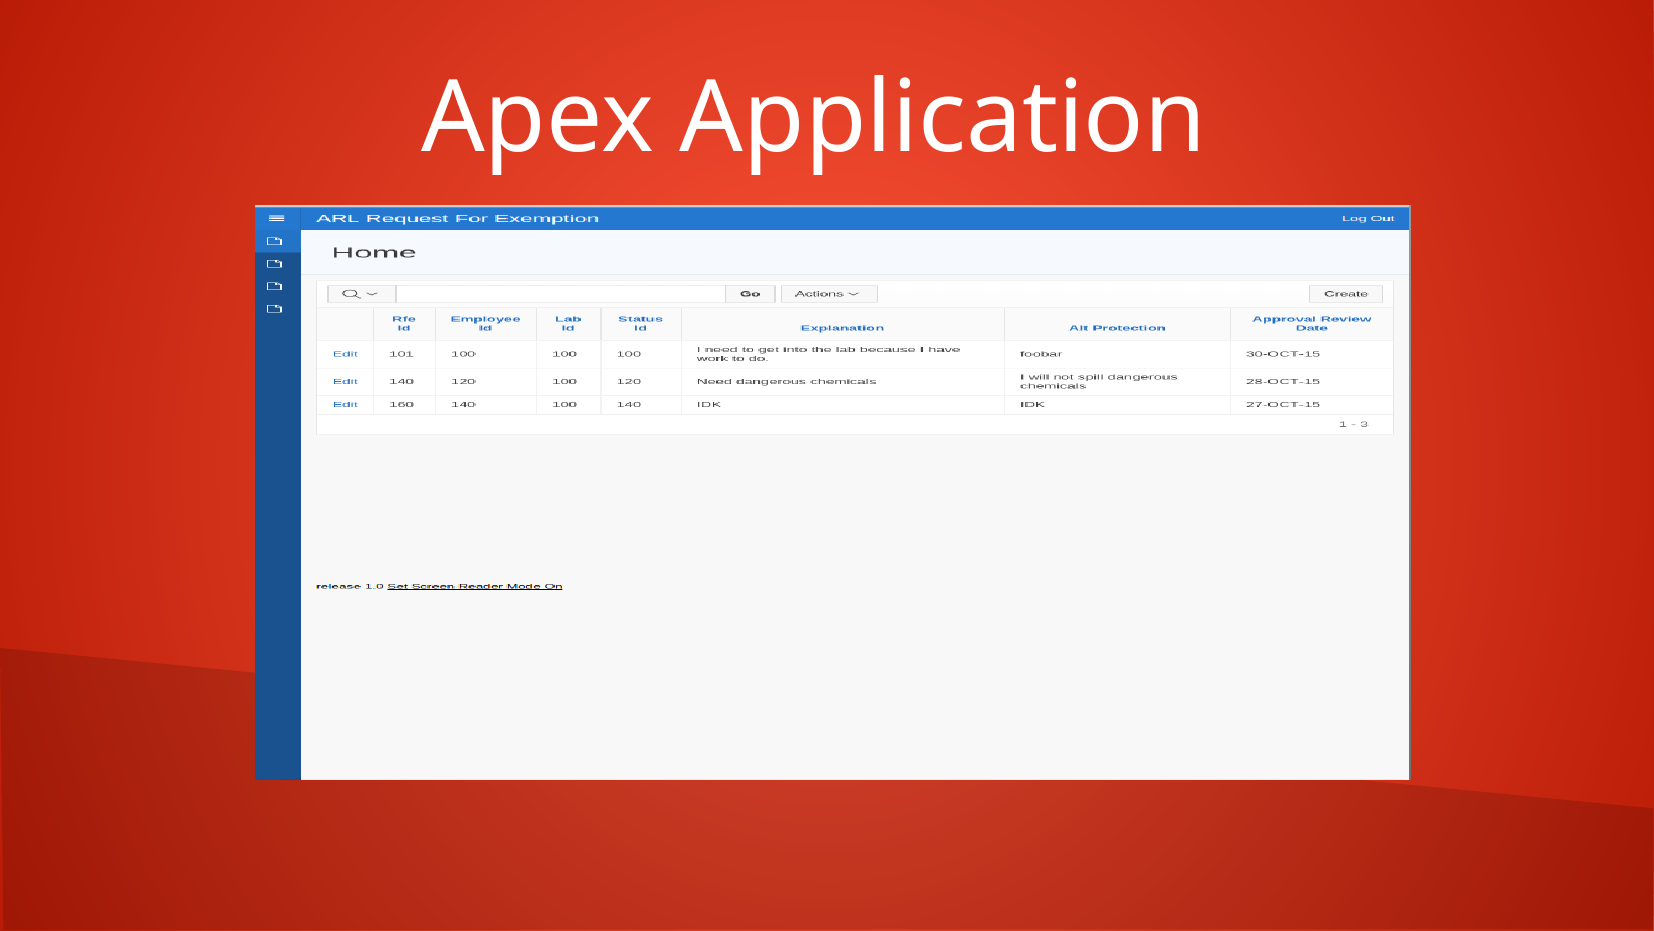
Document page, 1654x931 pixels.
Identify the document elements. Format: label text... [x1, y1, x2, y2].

picture [255, 205, 1411, 781]
title Apex Application [82, 35, 1571, 189]
